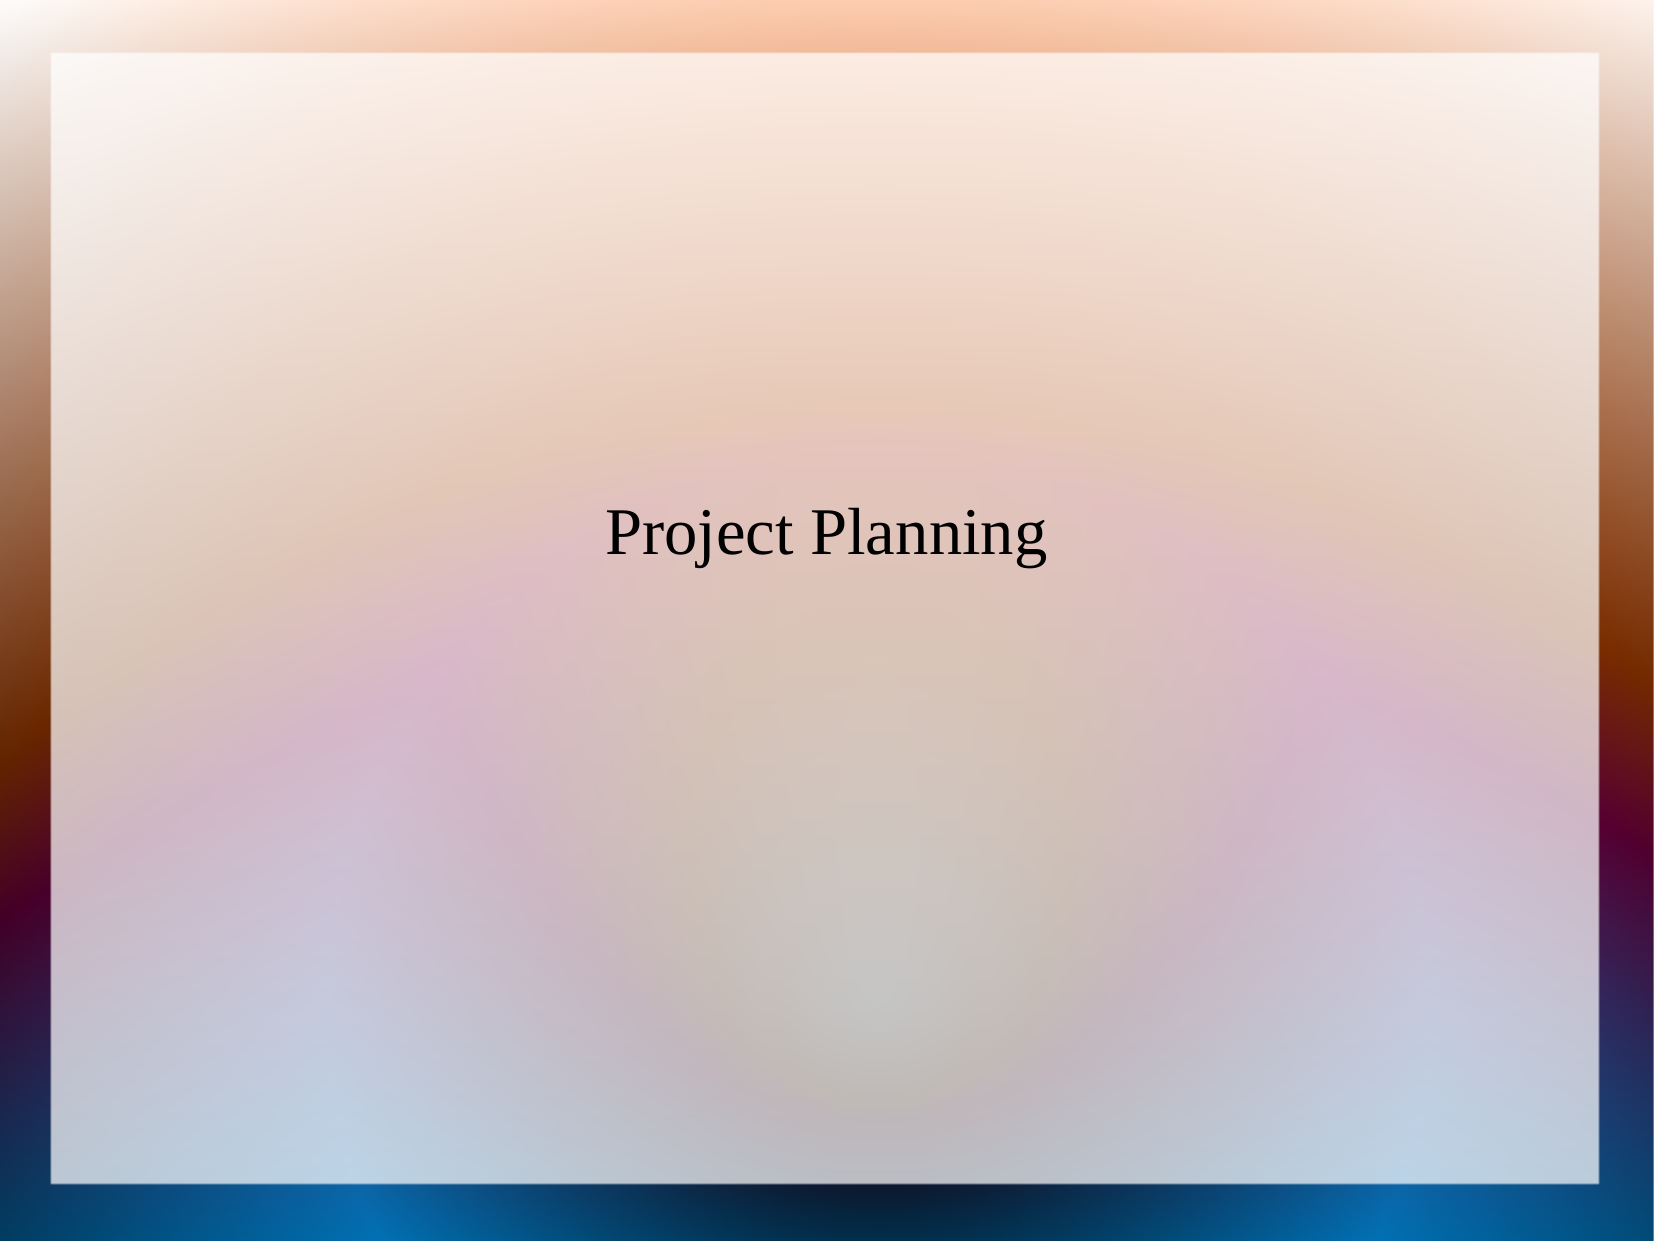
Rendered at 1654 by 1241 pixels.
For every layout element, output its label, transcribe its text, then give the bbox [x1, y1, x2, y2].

picture [0, 0, 1654, 1241]
subtitle Project Planning [82, 55, 1571, 1010]
